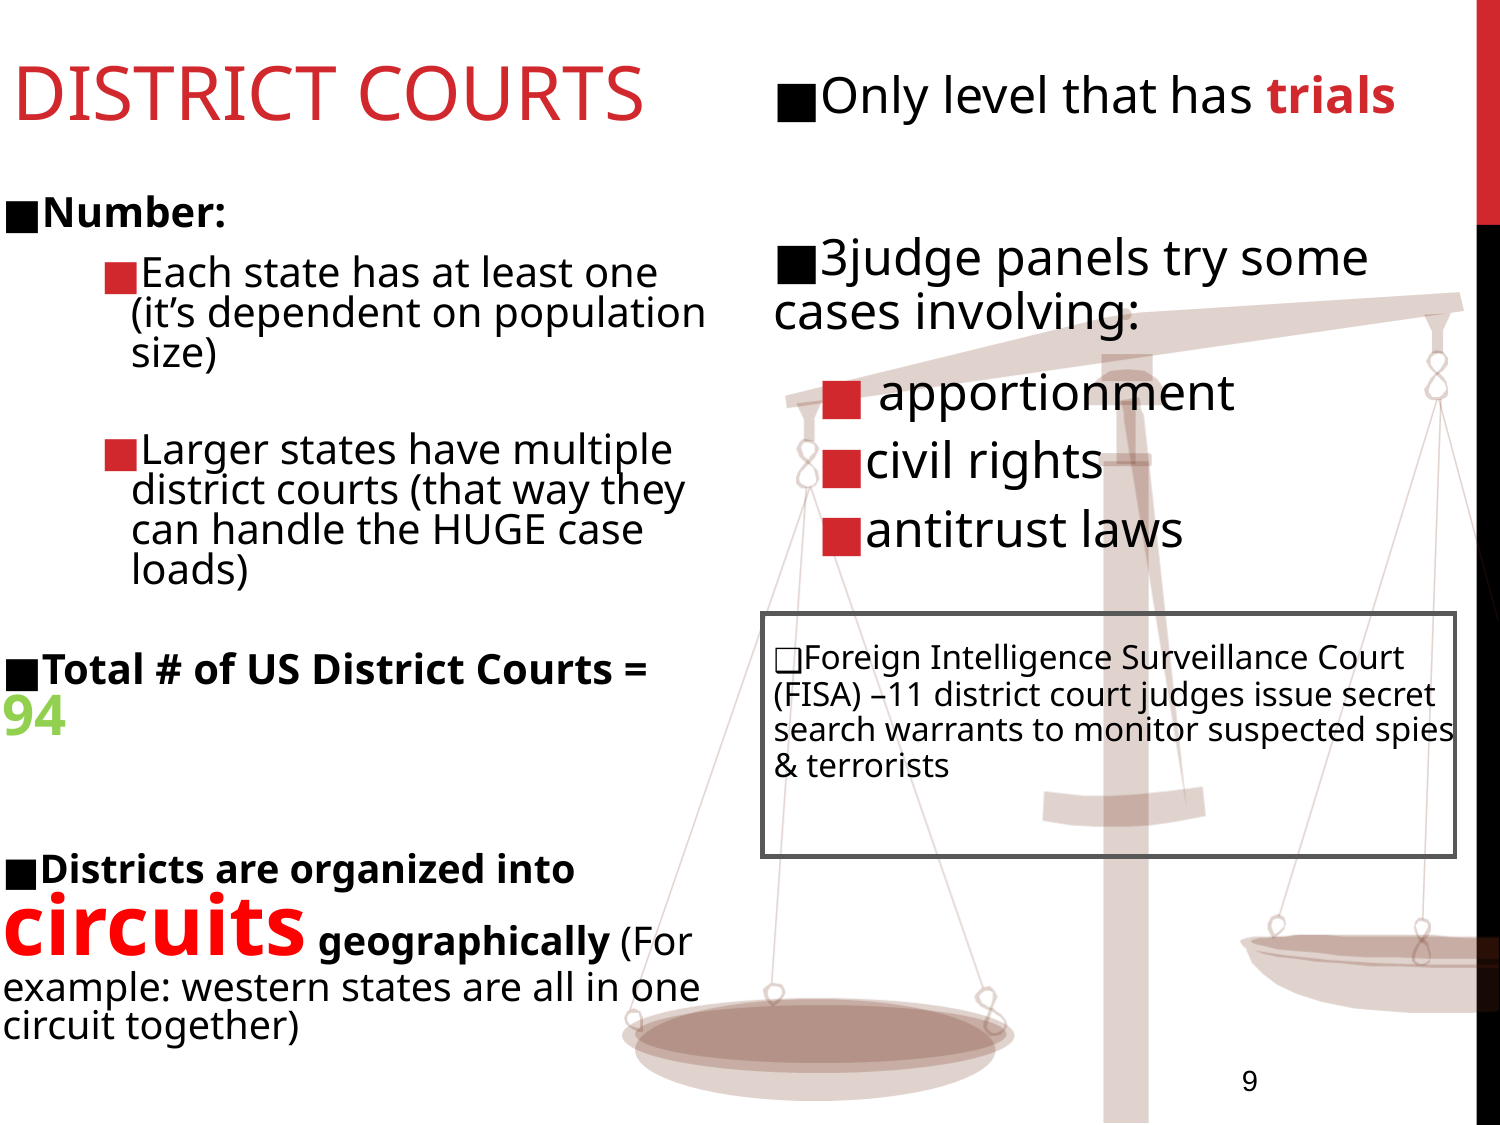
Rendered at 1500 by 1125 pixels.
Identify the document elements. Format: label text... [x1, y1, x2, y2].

text_box Only level that has trials 3judge panels try some cases involving: apportionment civil rights antitrust laws Foreign Intelligence Surveillance Court (FISA) –11 district court judges issue secret search warrants to monitor suspected spies & terrorists [758, 62, 1481, 1080]
title DISTRICT COURTS [0, 0, 948, 144]
text_box <number> [1226, 1080, 1273, 1105]
picture [743, 292, 1499, 1123]
list Number: Each state has at least one (it’s dependent on population size) Larger states have multiple district courts (that way they can handle the HUGE case loads) Total # of US District Courts = 94 Districts are organized into circuits geographically (For example: western states are all in one circuit together) [0, 187, 743, 1123]
